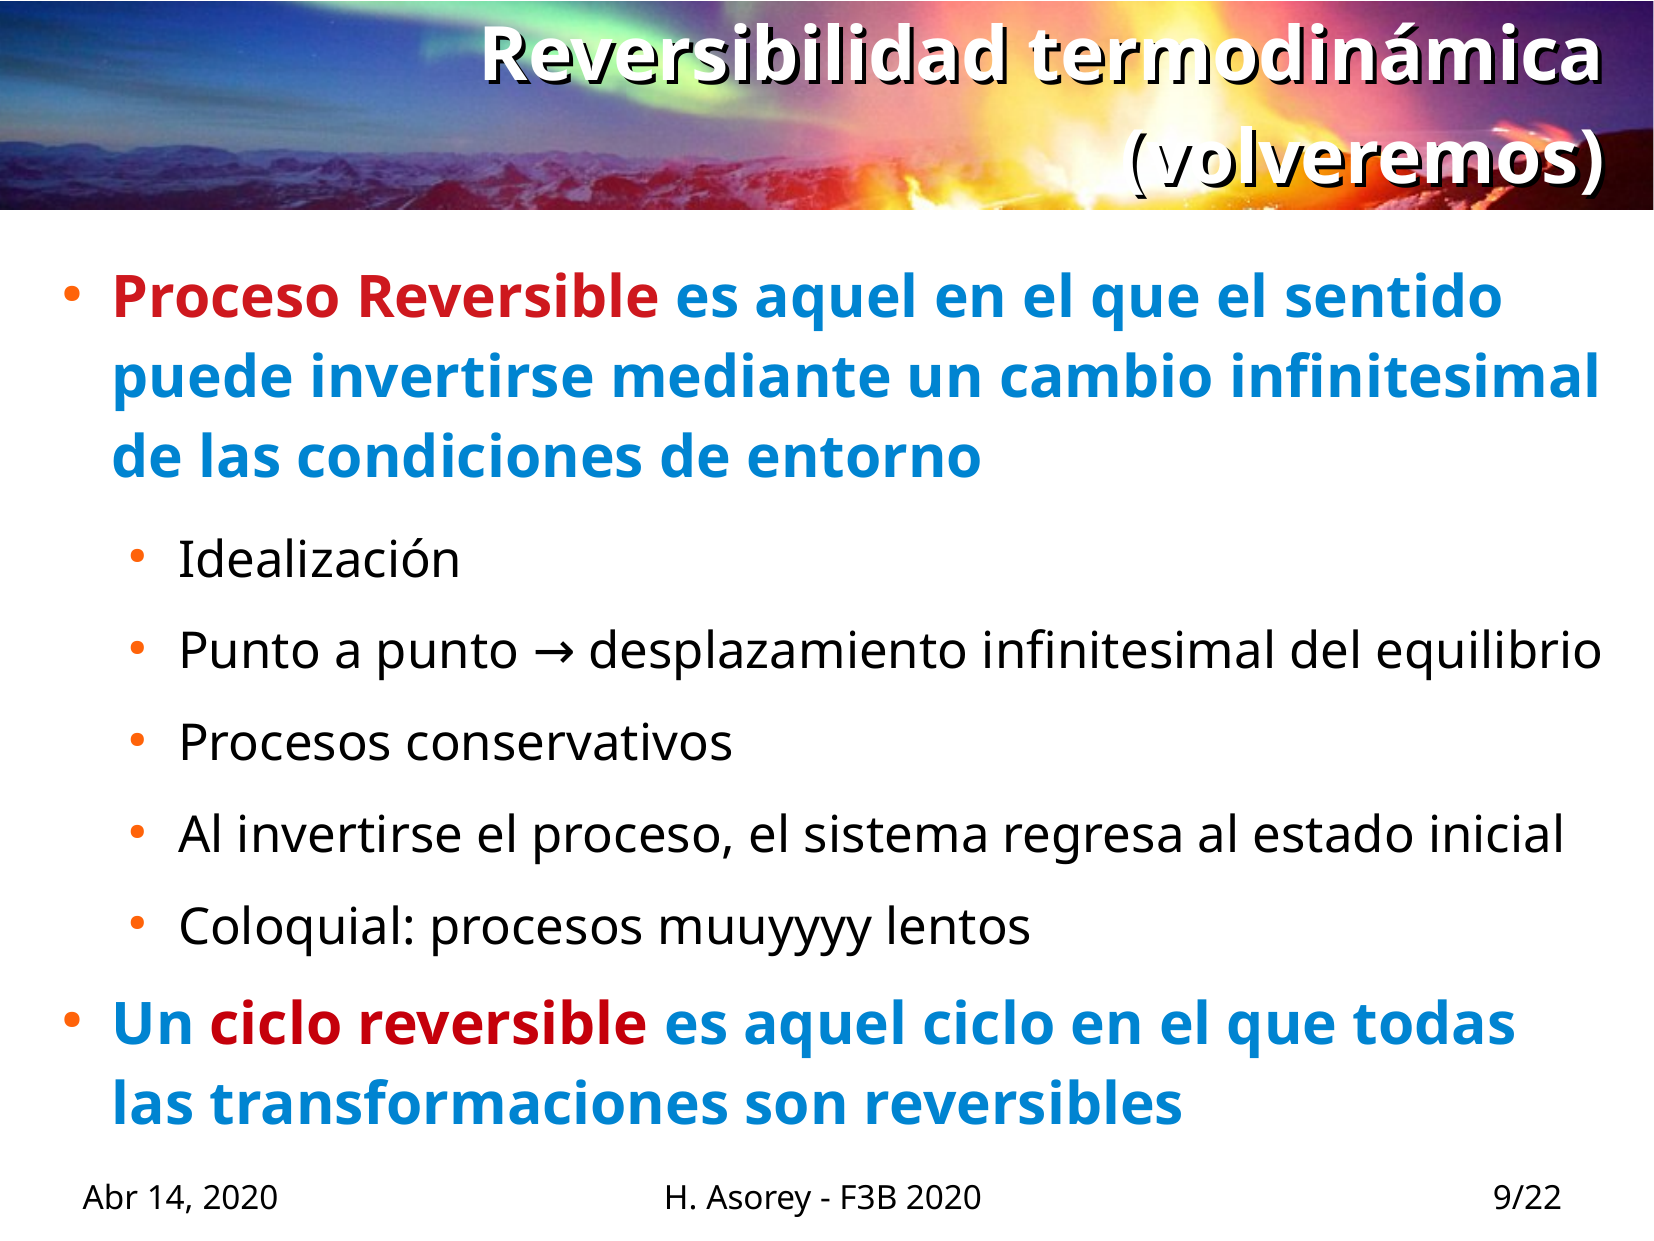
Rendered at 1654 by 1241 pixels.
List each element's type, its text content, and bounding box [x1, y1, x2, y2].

picture [0, 1, 1654, 210]
title Reversibilidad termodinámica (volveremos) [45, 15, 1606, 191]
list Proceso Reversible es aquel en el que el sentido puede invertirse mediante un cambio infinitesimal de las condiciones de entorno Idealización Punto a punto → desplazamiento infinitesimal del equilibrio Procesos conservativos Al invertirse el proceso, el sistema regresa al estado inicial Coloquial: procesos muuyyyy lentos Un ciclo reversible es aquel ciclo en el que todas las transformaciones son reversibles [45, 255, 1606, 1156]
